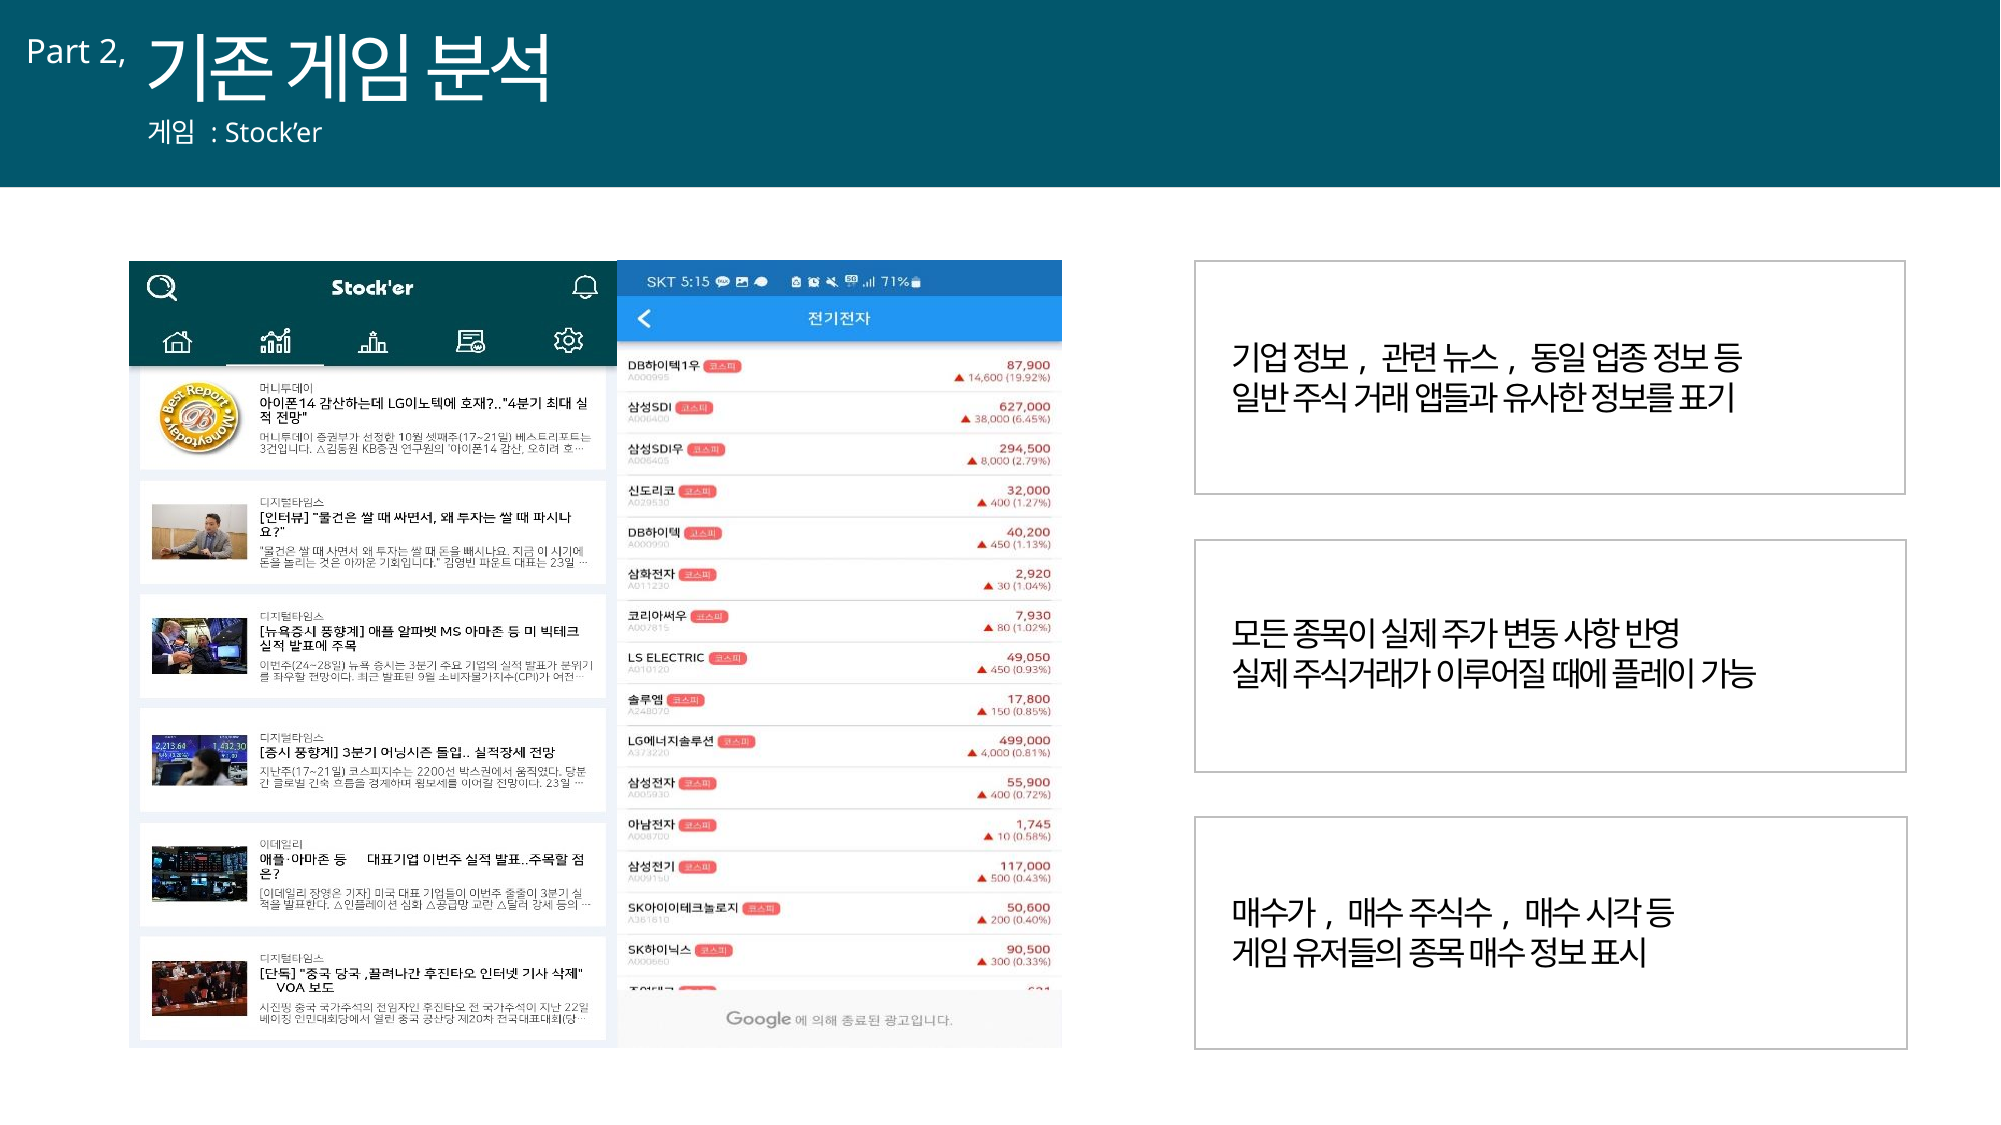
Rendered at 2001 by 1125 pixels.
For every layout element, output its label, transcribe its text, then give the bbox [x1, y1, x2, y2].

text_box [1195, 540, 1906, 772]
text_box [1195, 261, 1905, 494]
text_box 게임 : Stock’er [132, 108, 339, 157]
text_box 기존 게임 분석 [129, 13, 618, 120]
text_box [1195, 817, 1907, 1049]
text_box 기업 정보, 관련 뉴스, 동일 업종 정보 등 일반 주식 거래 앱들과 유사한 정보를 표기 [1216, 329, 1877, 426]
text_box 매수가, 매수 주식수, 매수 시각 등 게임 유저들의 종목 매수 정보 표시 [1216, 885, 1877, 982]
text_box Part 2, [10, 23, 148, 79]
text_box 모든 종목이 실제 주가 변동 사항 반영 실제 주식거래가 이루어질 때에 플레이 가능 [1216, 605, 1877, 702]
text_box [0, 0, 2000, 187]
picture [129, 260, 1062, 1048]
